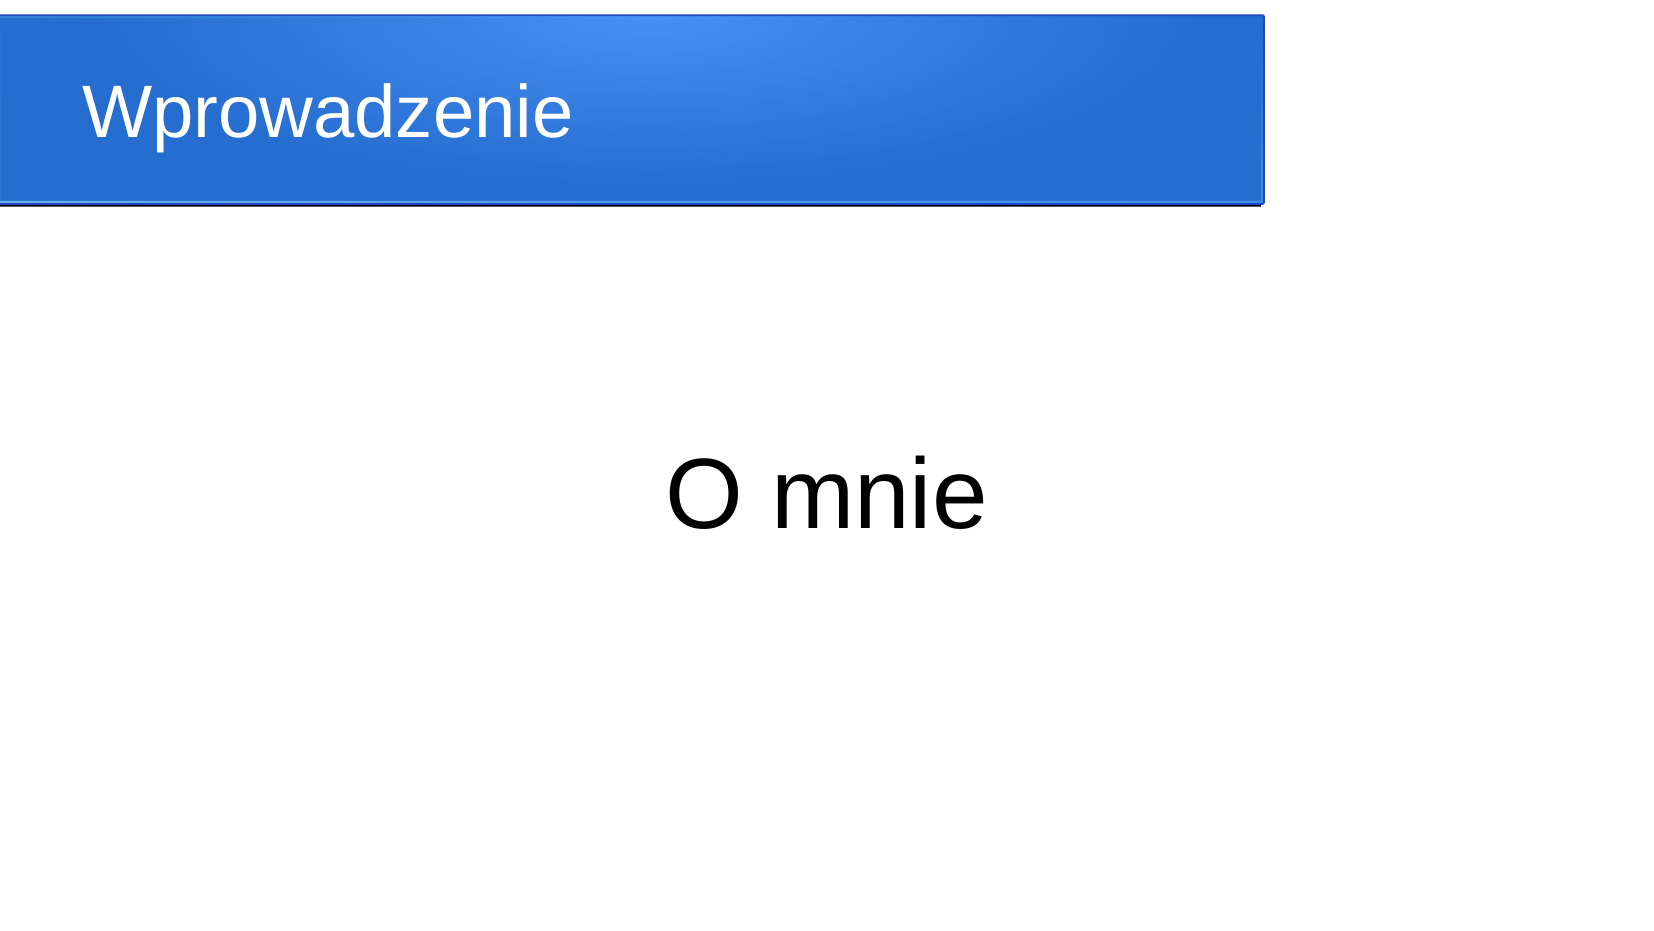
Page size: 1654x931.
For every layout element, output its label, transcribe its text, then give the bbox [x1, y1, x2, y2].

title Wprowadzenie [82, 35, 1235, 189]
subtitle O mnie [82, 224, 1571, 764]
